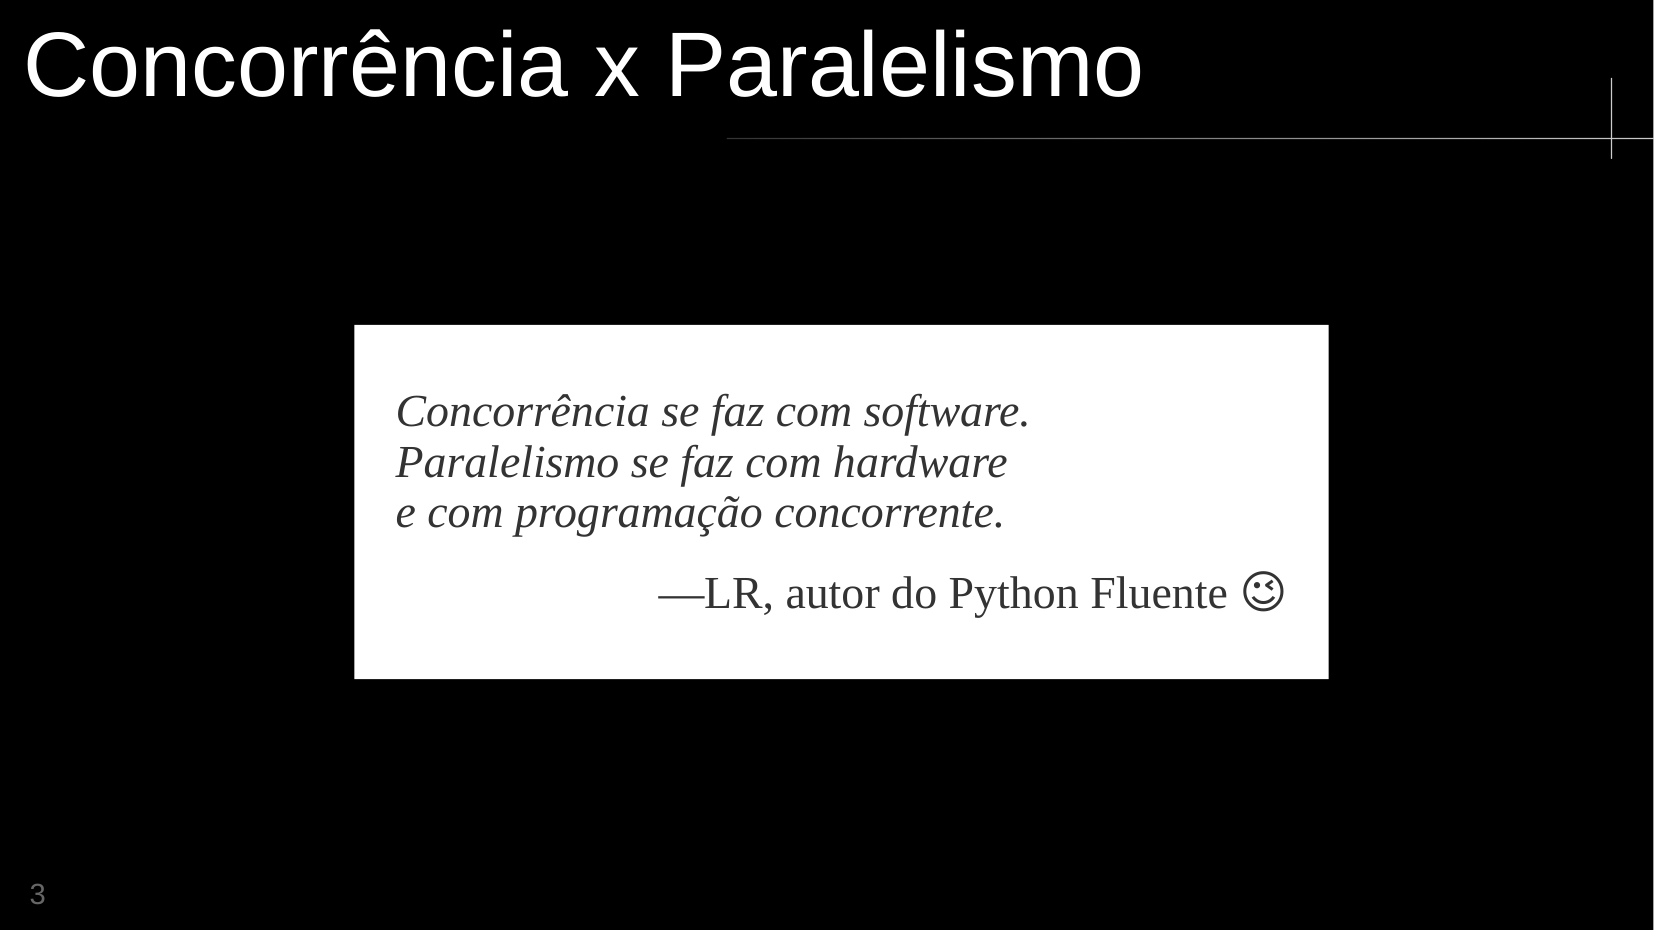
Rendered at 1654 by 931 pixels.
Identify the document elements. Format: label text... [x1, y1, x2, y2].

subtitle Concorrência se faz com software. Paralelismo se faz com hardware e com programação concorrente. —LR, autor do Python Fluente 😉 [354, 324, 1329, 680]
title Concorrência x Paralelismo [23, 11, 1589, 119]
